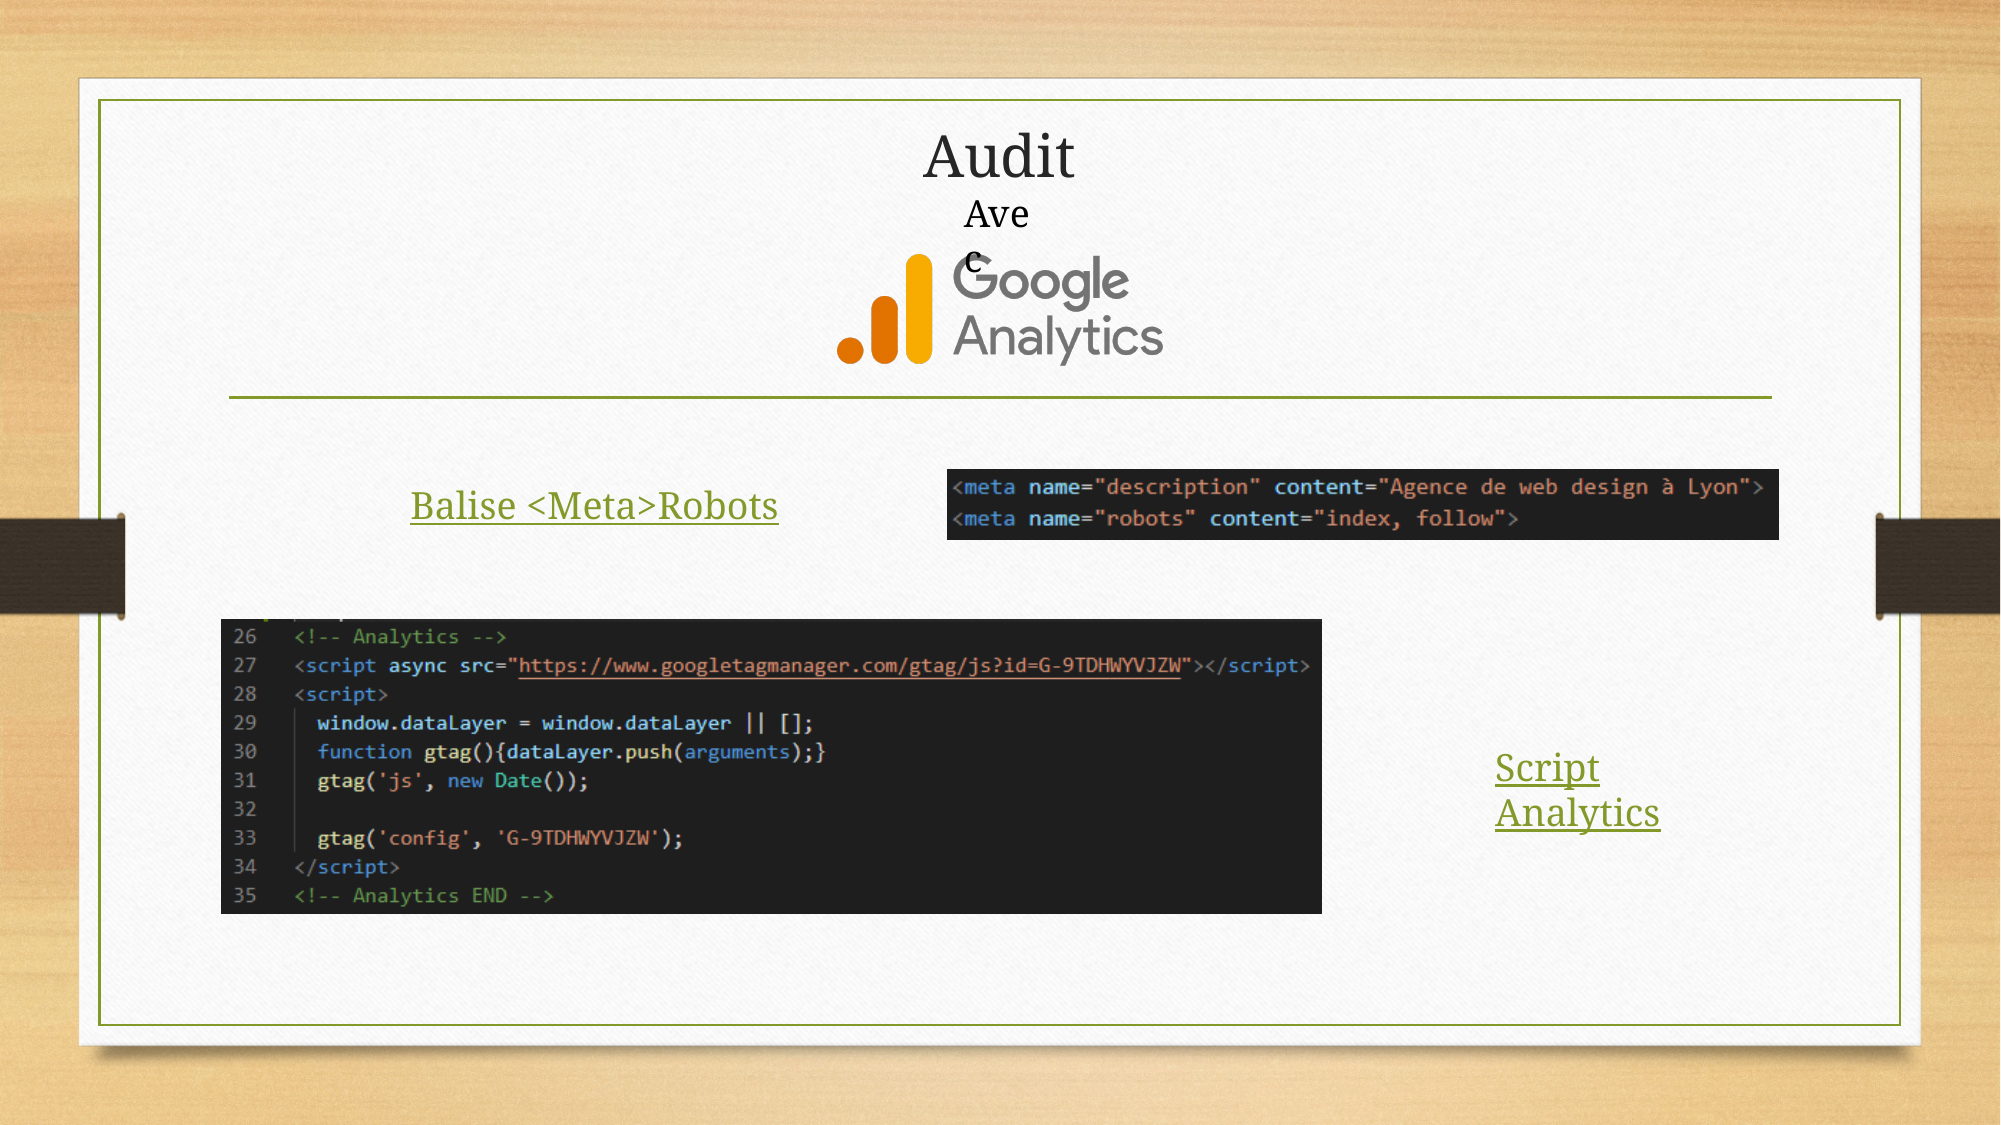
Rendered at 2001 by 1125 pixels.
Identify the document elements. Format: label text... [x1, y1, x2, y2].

text_box Avec [948, 182, 1052, 243]
picture [221, 619, 1322, 914]
text_box Script Analytics [1480, 736, 1740, 797]
picture [947, 469, 1779, 540]
picture [837, 254, 1163, 366]
title Audit [212, 47, 1788, 262]
text_box Balise <Meta>Robots [395, 474, 811, 536]
